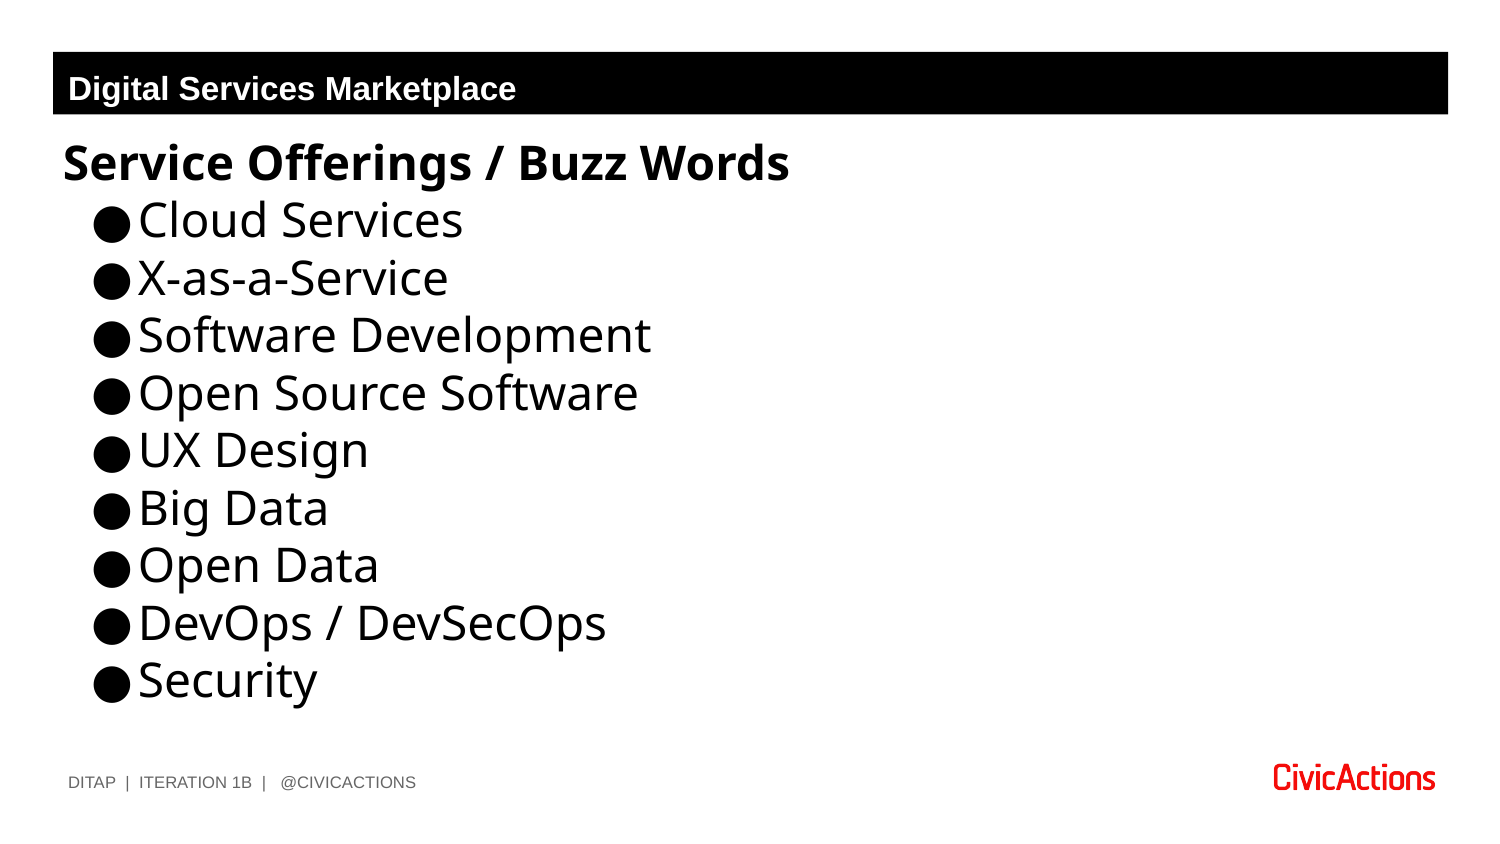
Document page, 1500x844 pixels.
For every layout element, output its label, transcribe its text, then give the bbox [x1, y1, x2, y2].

text_box Service Offerings / Buzz Words Cloud Services X-as-a-Service Software Development Open Source Software UX Design Big Data Open Data DevOps / DevSecOps Security [53, 122, 1449, 716]
picture [1271, 758, 1438, 795]
text_box Digital Services Marketplace [53, 51, 1449, 115]
